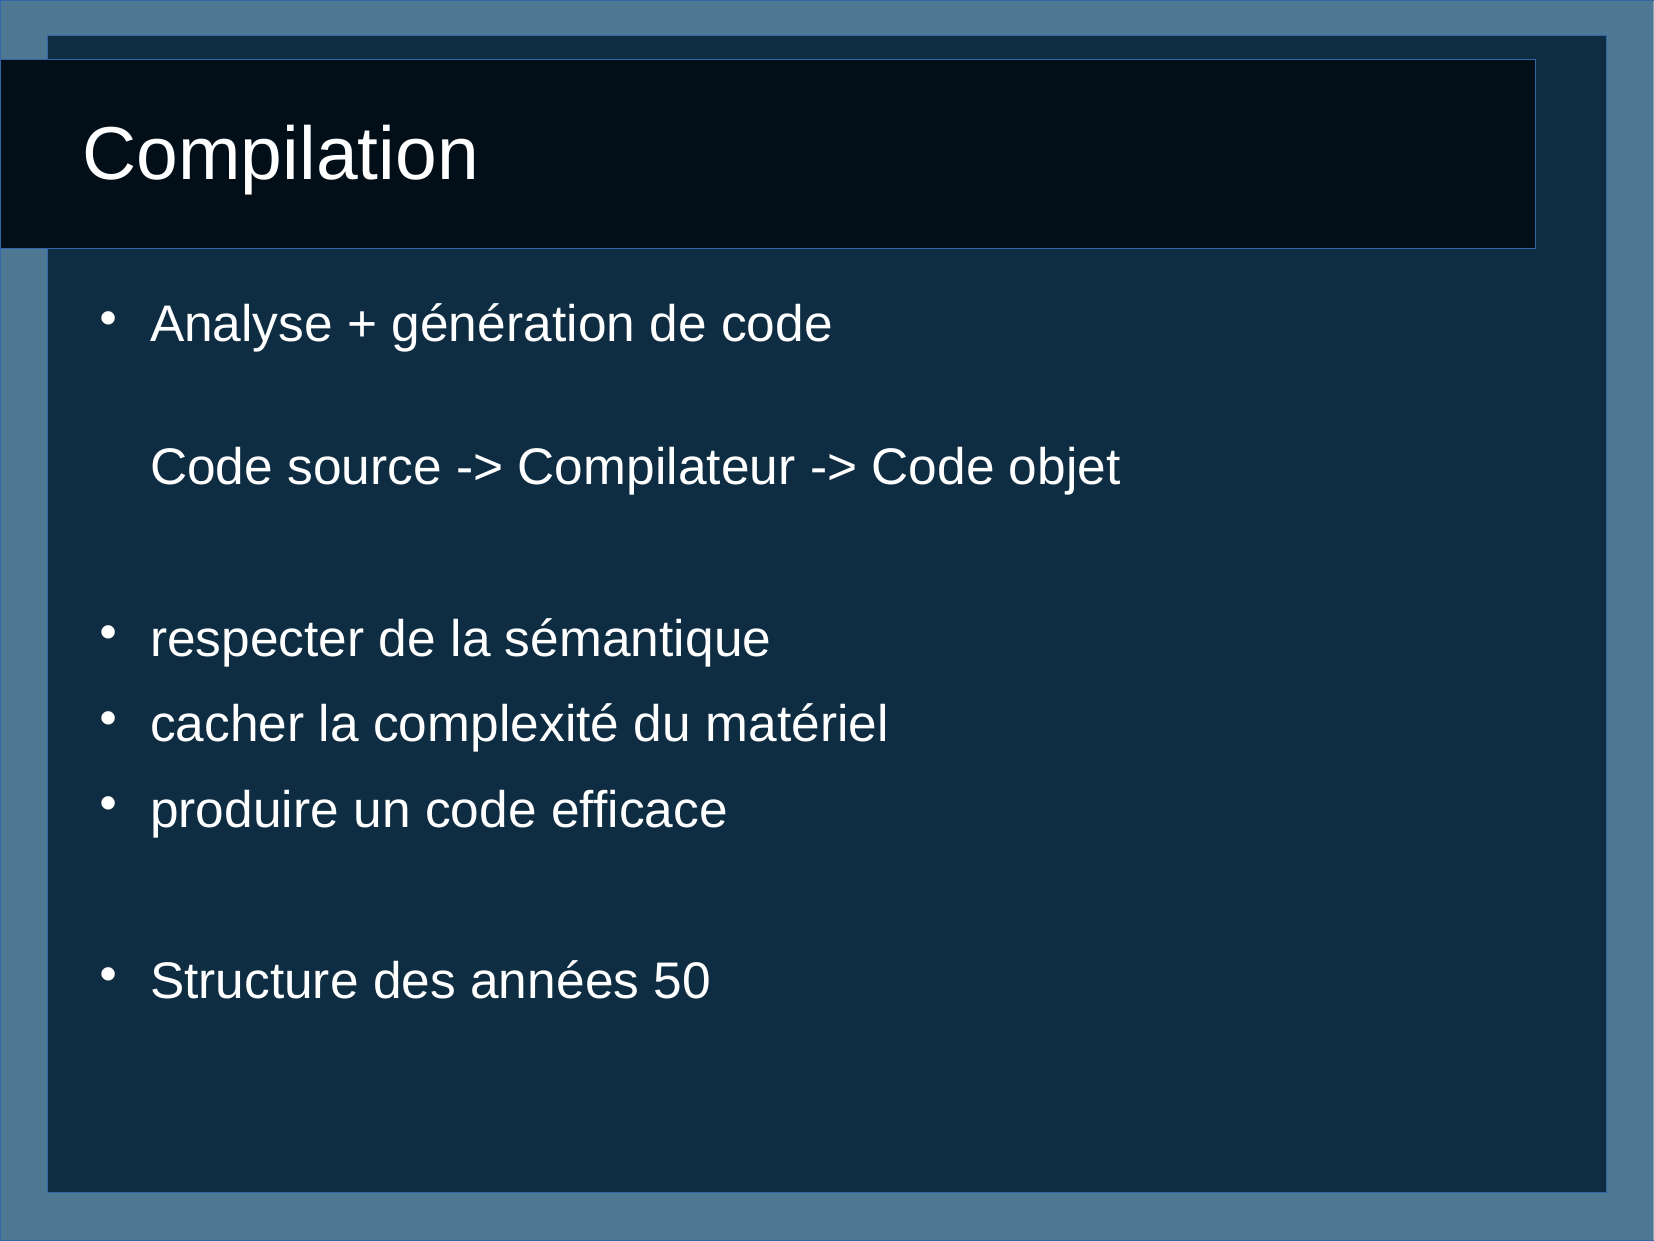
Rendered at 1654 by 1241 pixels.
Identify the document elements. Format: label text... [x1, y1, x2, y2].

title Compilation [82, 94, 1264, 213]
list Analyse + génération de code Code source -> Compilateur -> Code objet respecter de la sémantique cacher la complexité du matériel produire un code efficace Structure des années 50 [82, 295, 1571, 1015]
